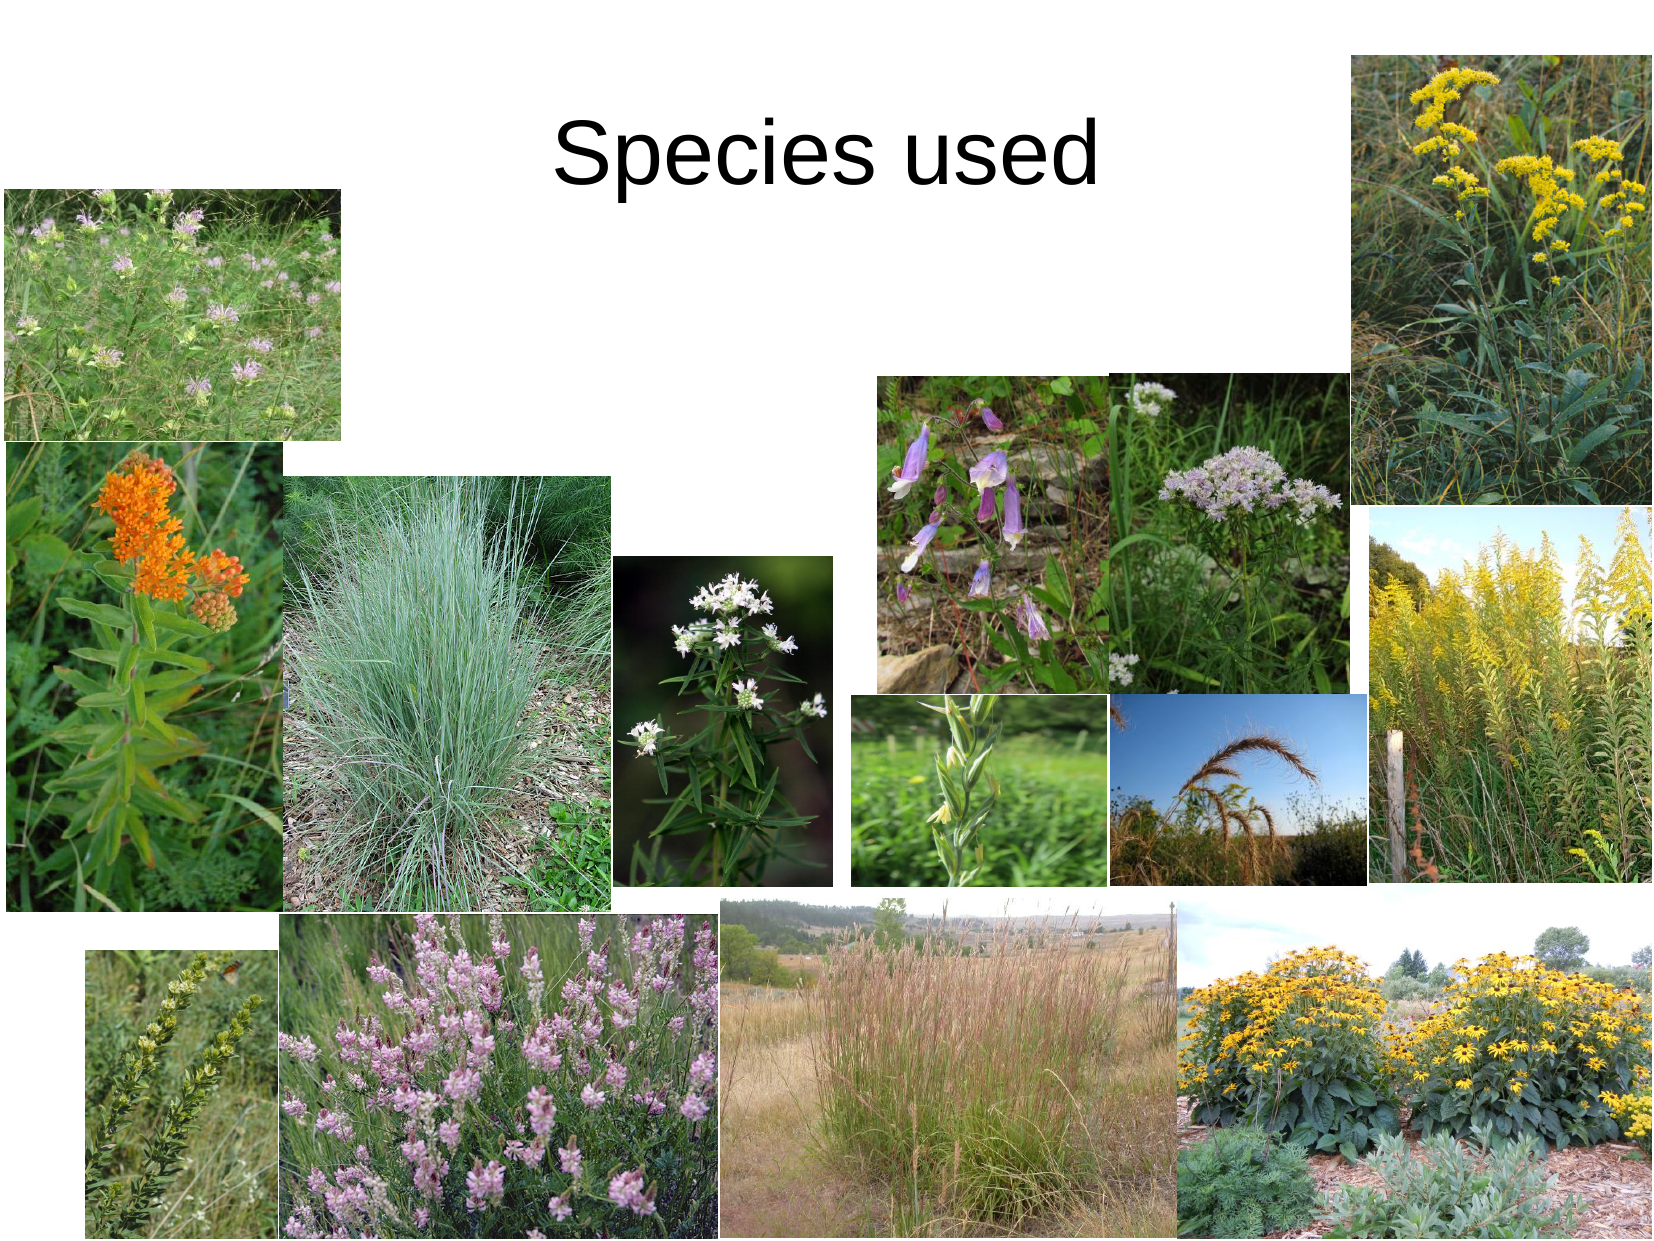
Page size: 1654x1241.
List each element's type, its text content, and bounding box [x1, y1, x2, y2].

picture [85, 950, 278, 1239]
title Species used [82, 49, 1571, 257]
picture [720, 373, 1652, 1239]
picture [1351, 55, 1652, 505]
picture [613, 556, 833, 888]
picture [279, 914, 718, 1239]
picture [851, 695, 1107, 888]
picture [6, 442, 611, 912]
picture [4, 189, 341, 441]
